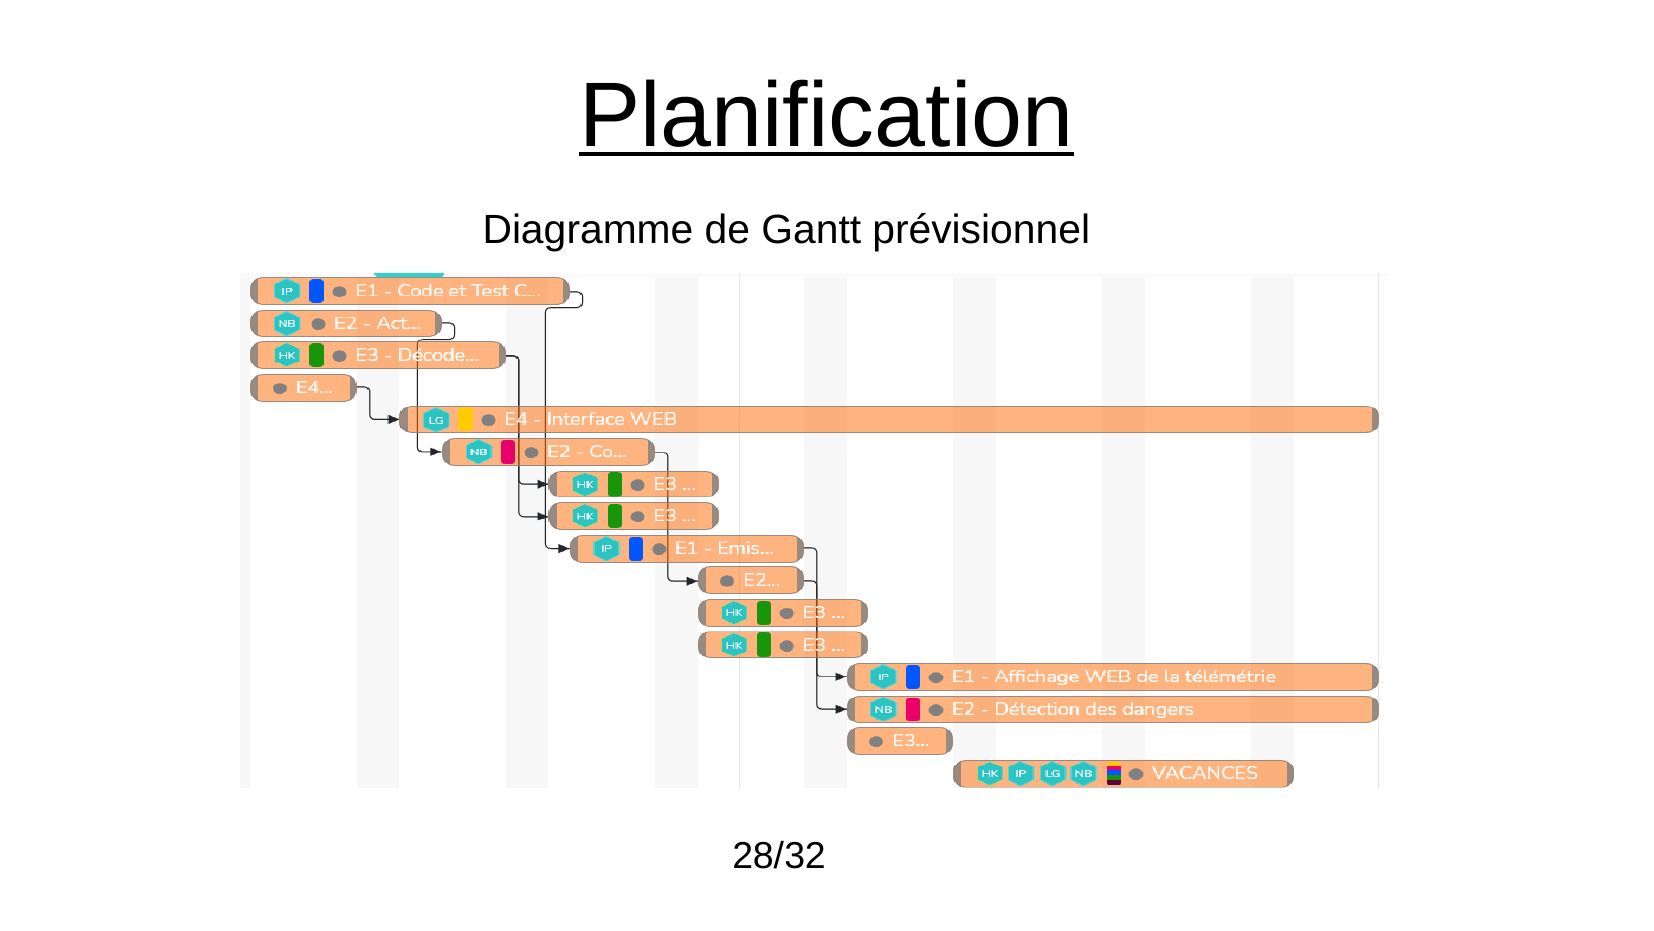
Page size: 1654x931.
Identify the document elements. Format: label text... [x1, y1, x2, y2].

list Diagramme de Gantt prévisionnel [17, 206, 1506, 747]
picture [240, 273, 1388, 788]
text_box <numéro>/32 [717, 826, 1345, 884]
title Planification [82, 37, 1571, 193]
